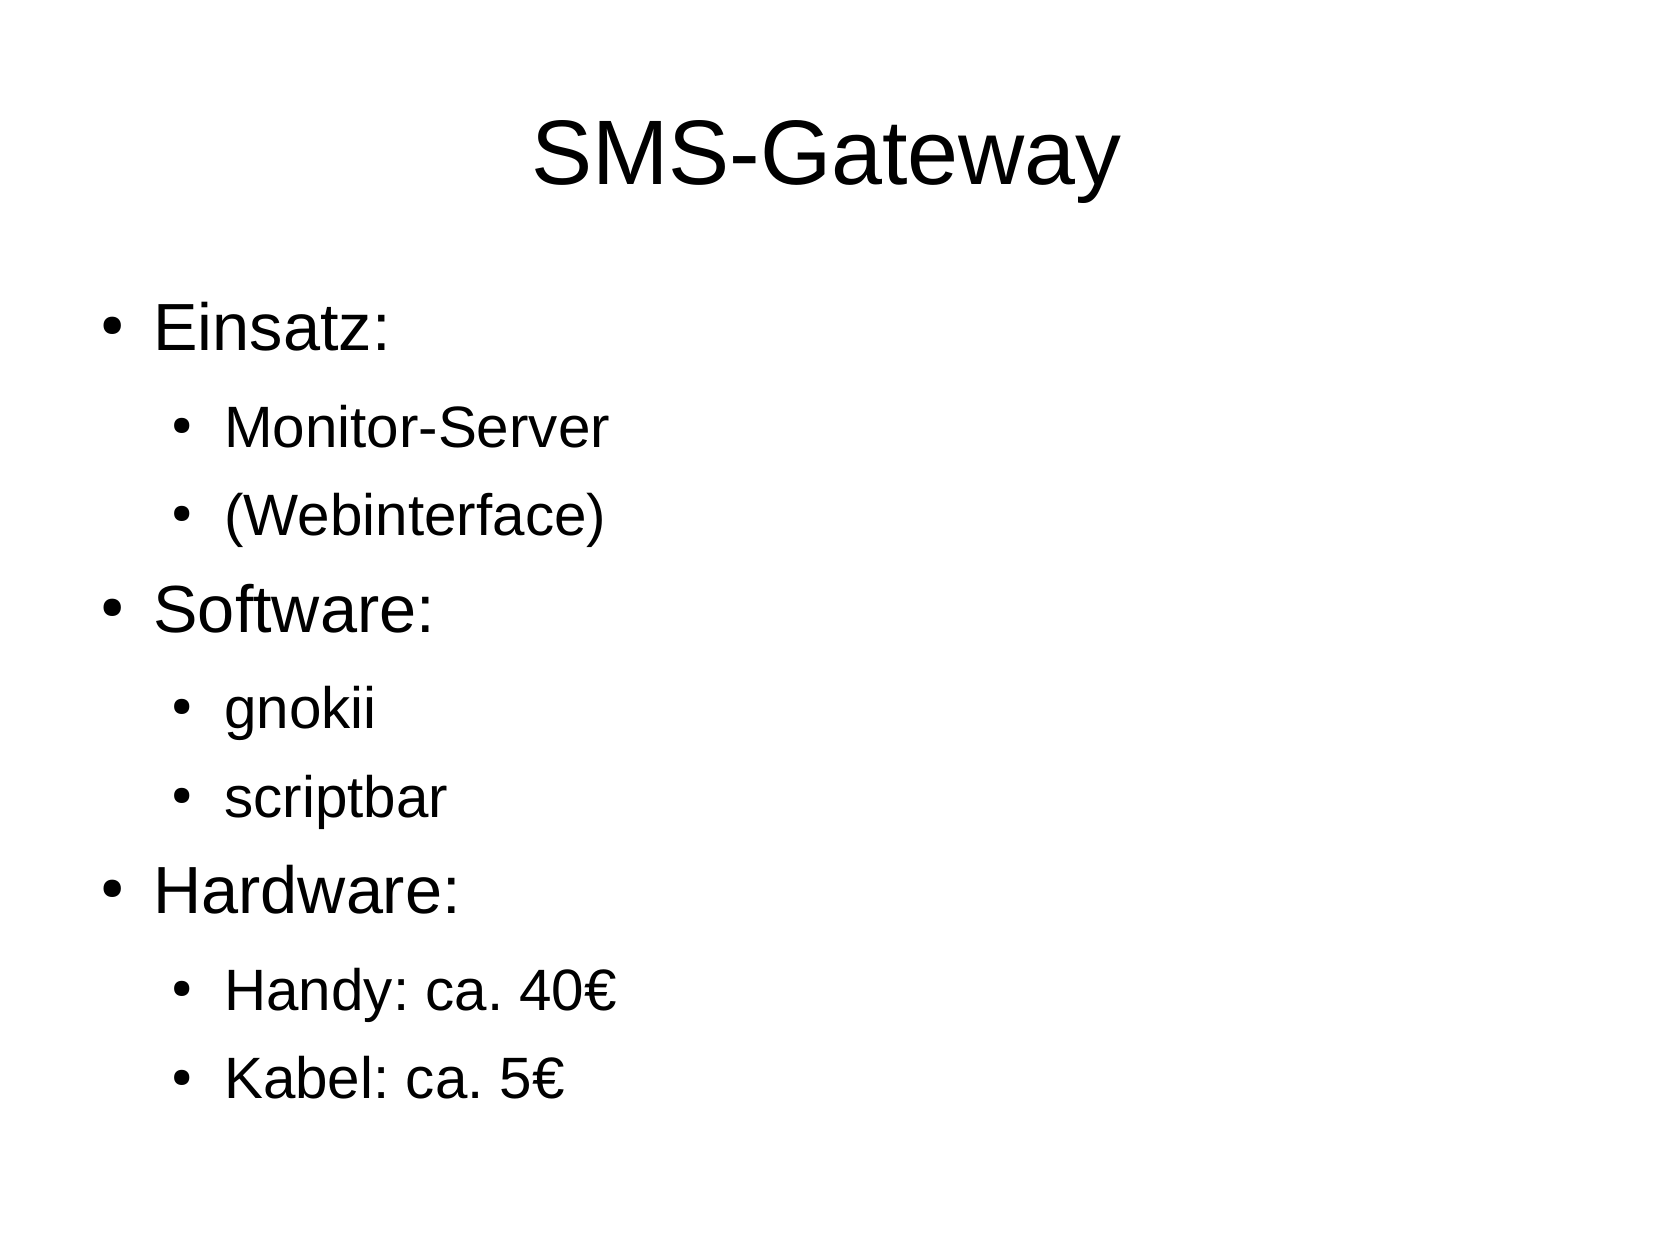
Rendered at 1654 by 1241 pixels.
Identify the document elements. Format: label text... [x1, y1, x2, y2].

list Einsatz: Monitor-Server (Webinterface) Software: gnokii scriptbar Hardware: Handy: ca. 40€ Kabel: ca. 5€ [82, 290, 1571, 1201]
title SMS-Gateway [82, 56, 1571, 250]
